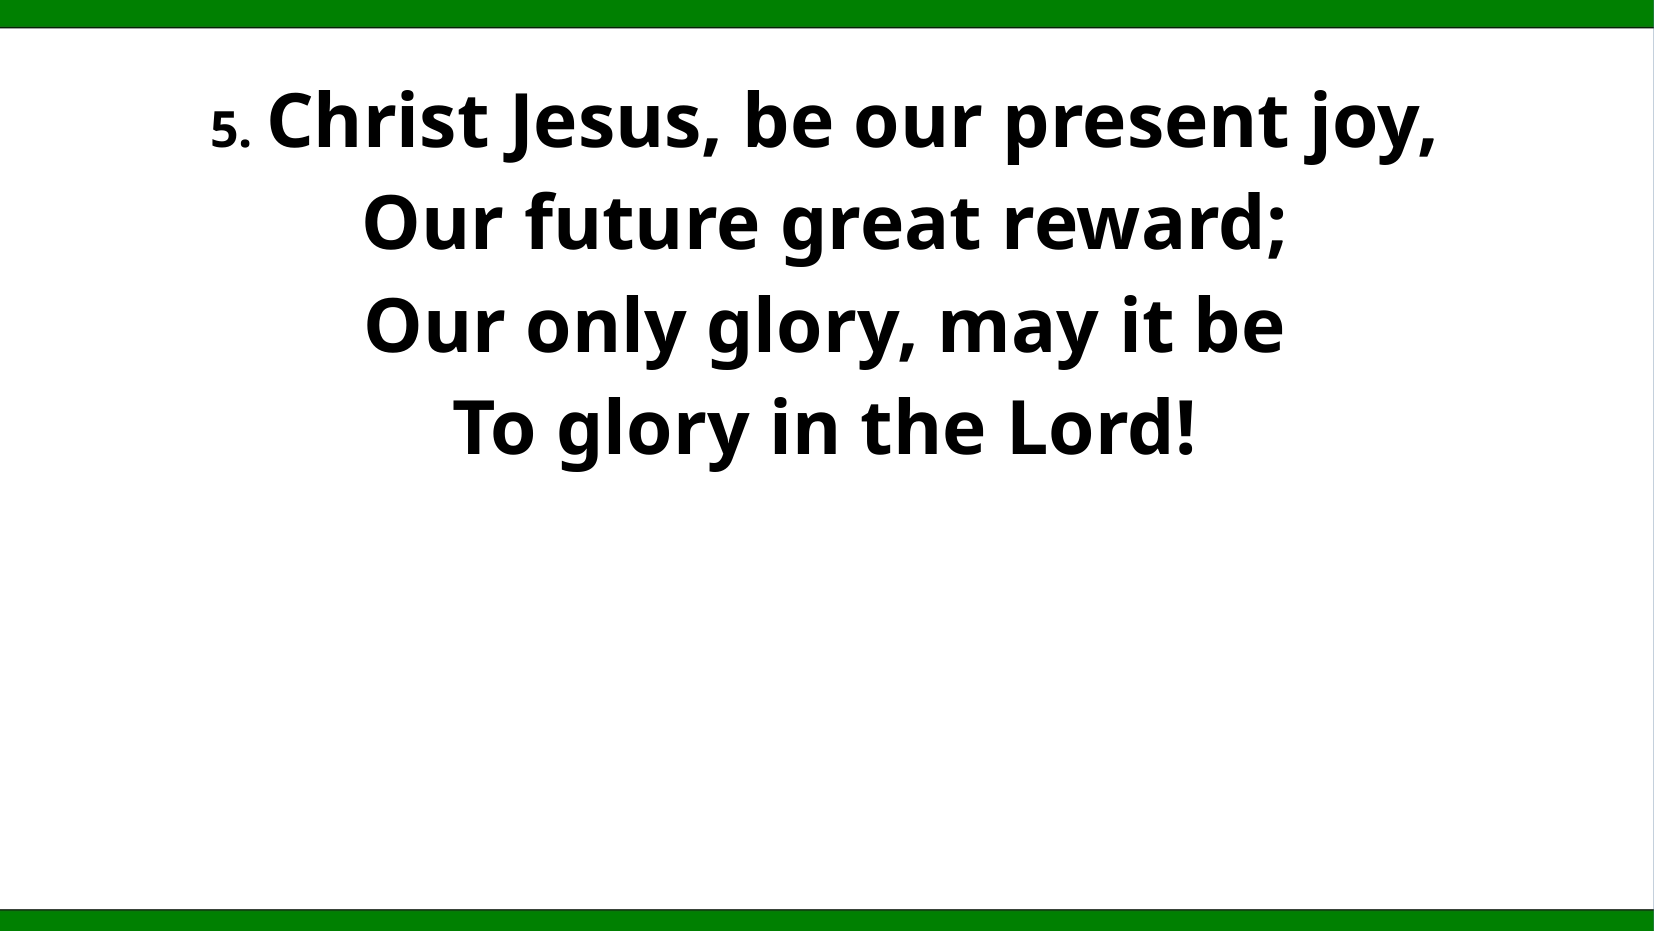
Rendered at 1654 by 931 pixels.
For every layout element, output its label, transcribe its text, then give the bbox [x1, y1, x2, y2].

picture [0, 0, 1654, 931]
text_box 5. Christ Jesus, be our present joy, Our future great reward; Our only glory, may it be To glory in the Lord! [105, 60, 1546, 475]
